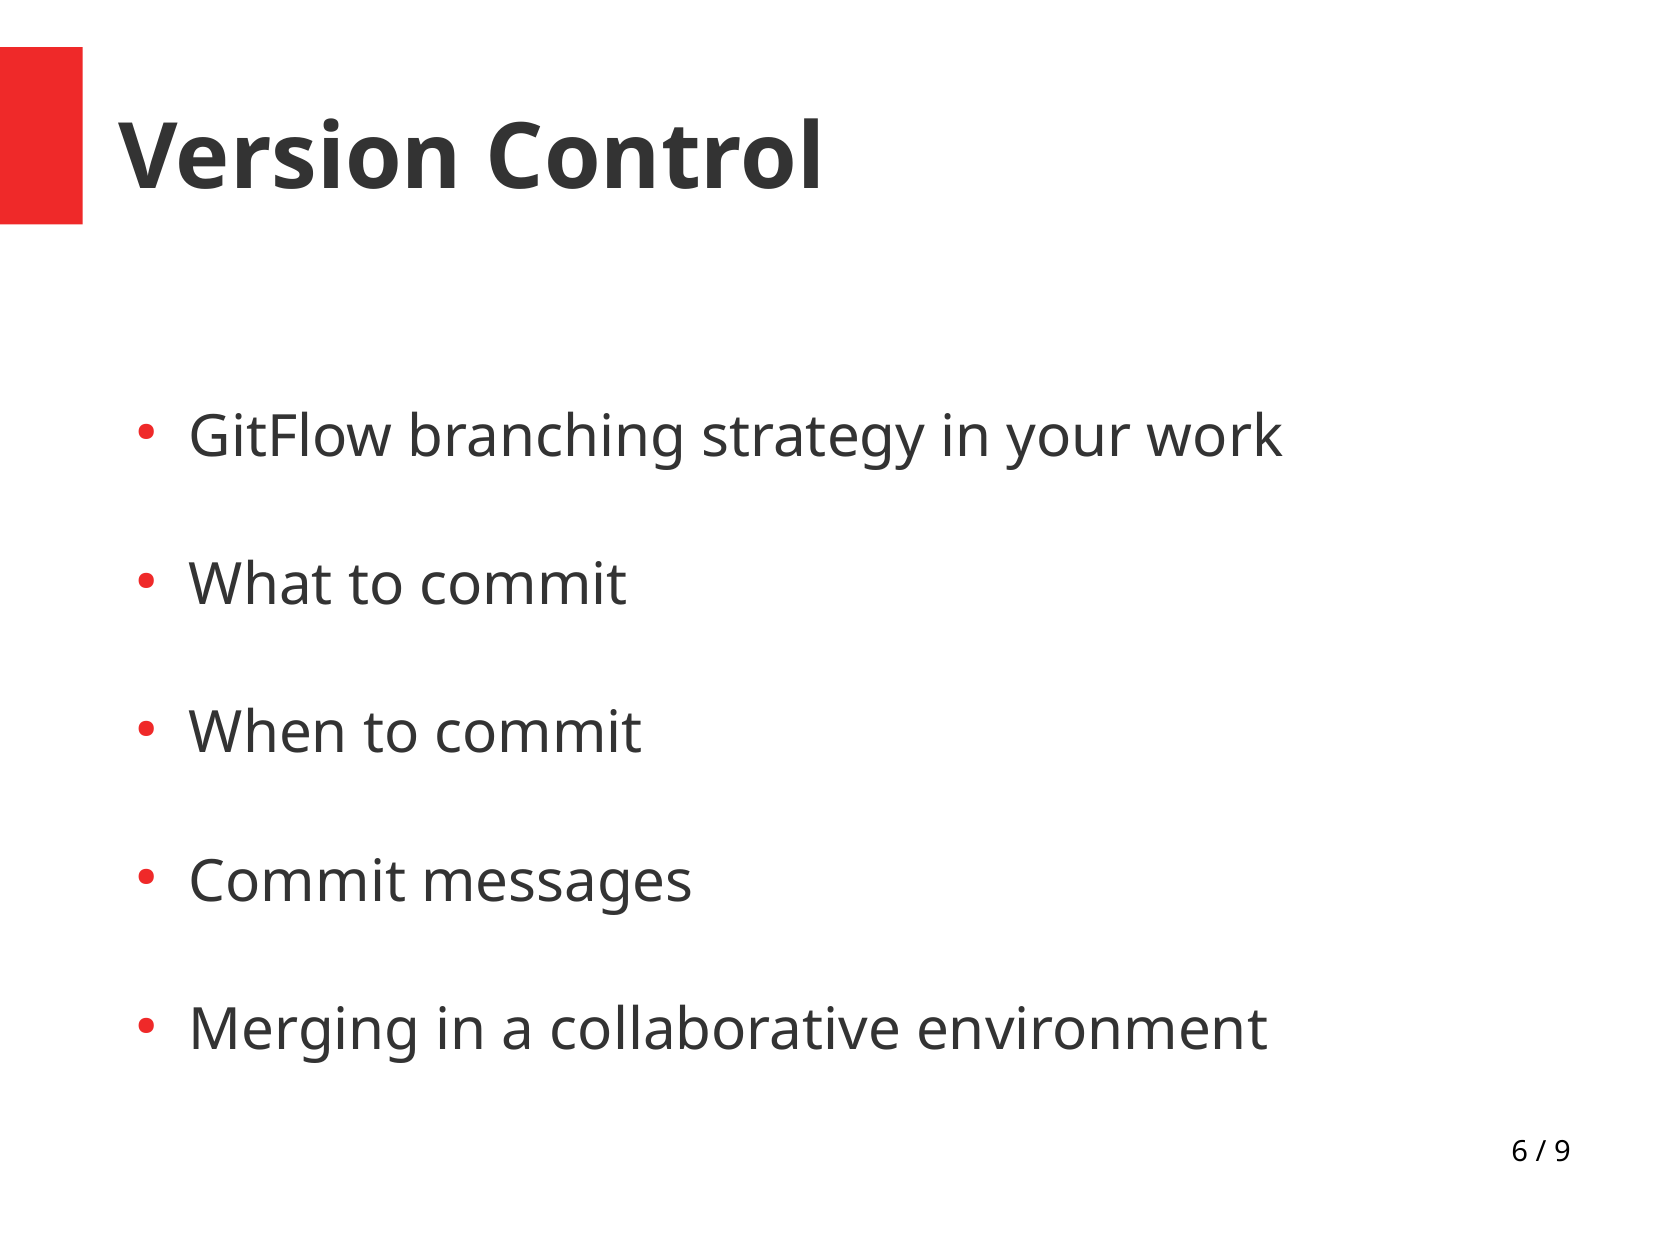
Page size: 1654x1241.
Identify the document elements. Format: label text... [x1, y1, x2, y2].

list GitFlow branching strategy in your work What to commit When to commit Commit messages Merging in a collaborative environment [118, 354, 1536, 1074]
title Version Control [118, 49, 1571, 257]
